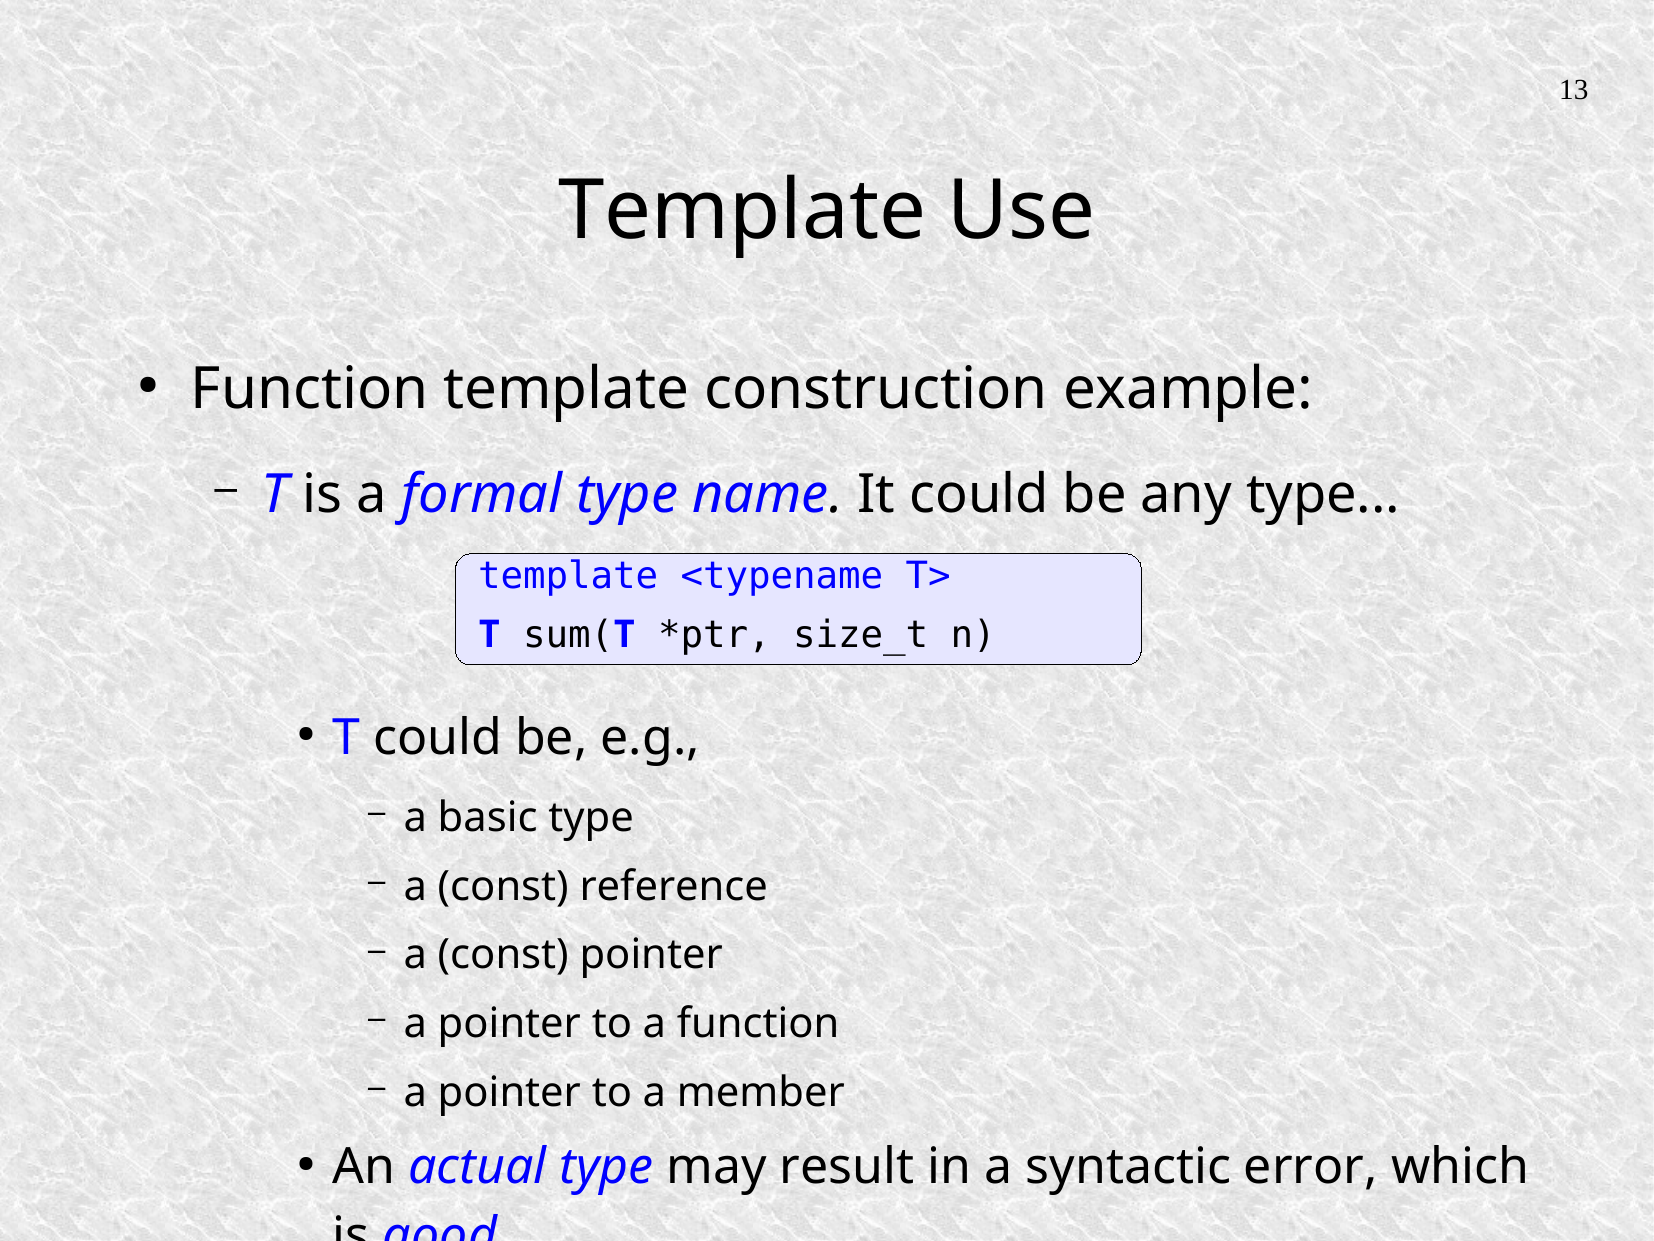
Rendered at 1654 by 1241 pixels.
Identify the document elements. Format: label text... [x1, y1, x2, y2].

picture [418, 1229, 432, 1241]
title Template Use [121, 102, 1534, 311]
text_box template <typename T> T sum(T *ptr, size_t n) [455, 553, 1142, 665]
picture [475, 1228, 489, 1241]
picture [446, 1229, 460, 1241]
picture [0, 0, 1654, 1241]
list Function template construction example: T is a formal type name. It could be any type... T could be, e.g., a basic type a (const) reference a (const) pointer a pointer to a function a pointer to a member An actual type may result in a syntactic error, which is good [120, 346, 1533, 1214]
picture [389, 1228, 403, 1241]
